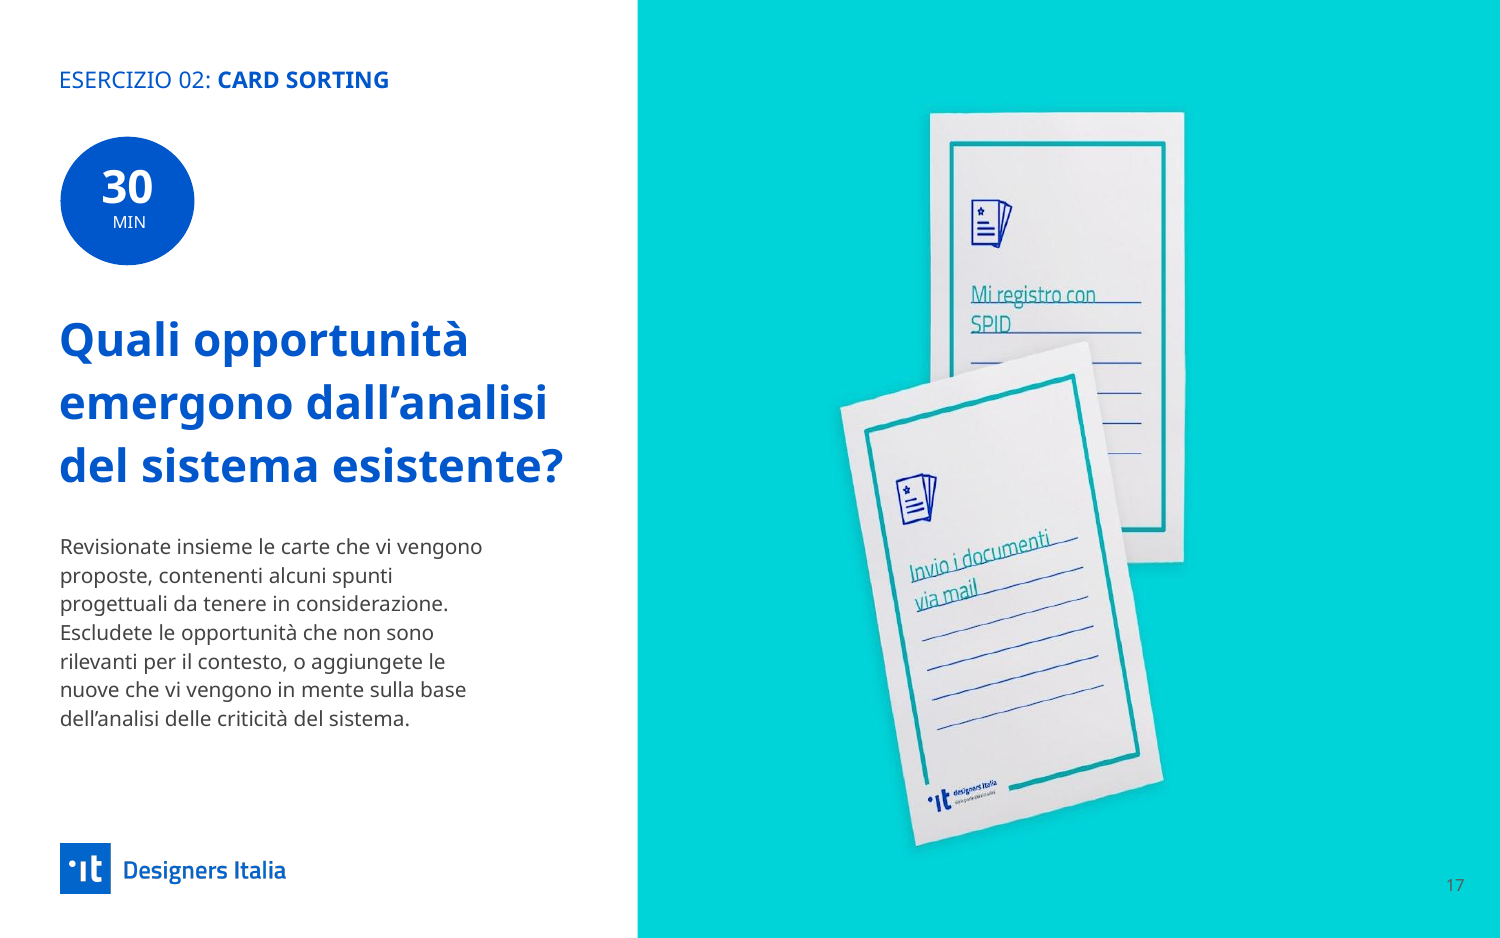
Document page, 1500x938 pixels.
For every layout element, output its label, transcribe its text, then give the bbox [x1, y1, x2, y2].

text_box 30 [136, 175, 145, 196]
text_box 30 [82, 147, 173, 196]
picture [637, 0, 1500, 938]
text_box Revisionate insieme le carte che vi vengono proposte, contenenti alcuni spunti progettuali da tenere in considerazione. Escludete le opportunità che non sono rilevanti per il contesto, o aggiungete le nuove che vi vengono in mente sulla base dell’analisi delle criticità del sistema. [44, 514, 521, 721]
text_box [91, 136, 164, 147]
text_box Quali opportunità emergono dall’analisi del sistema esistente? [43, 287, 585, 667]
text_box [60, 153, 195, 266]
text_box MIN [93, 196, 165, 241]
picture [60, 843, 299, 894]
slide_number <number> [1389, 849, 1480, 922]
text_box ESERCIZIO 02: CARD SORTING [43, 50, 407, 140]
